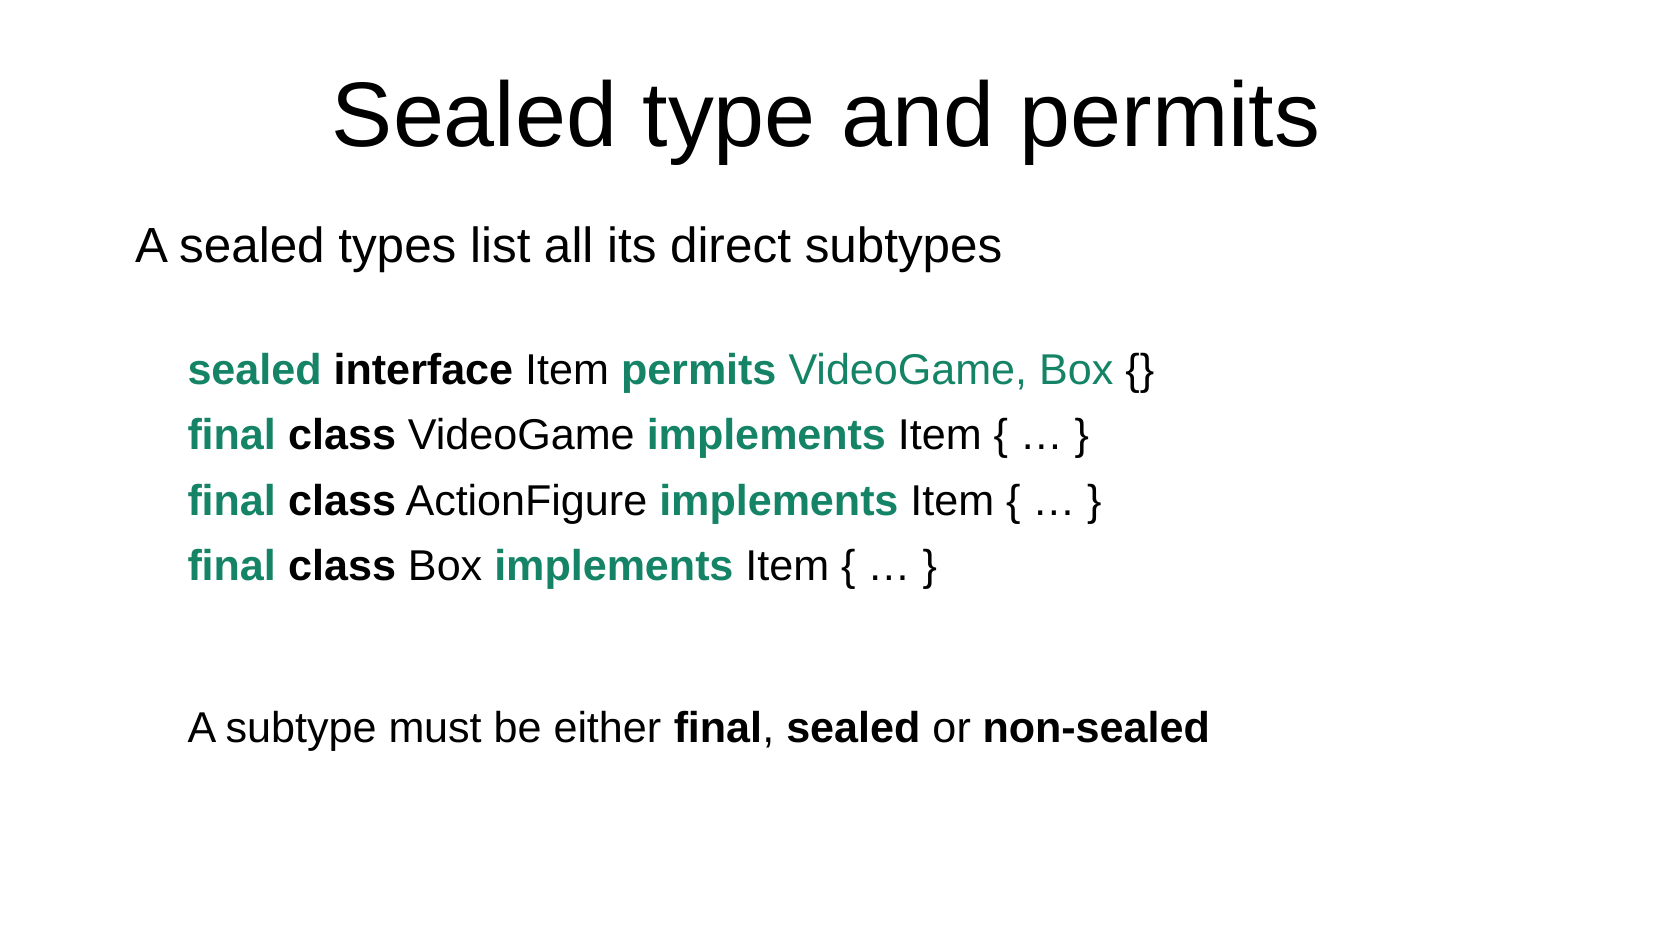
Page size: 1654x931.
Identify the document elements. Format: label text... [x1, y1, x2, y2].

title Sealed type and permits [82, 37, 1571, 193]
list A sealed types list all its direct subtypes sealed interface Item permits VideoGame, Box {} final class VideoGame implements Item { … } final class ActionFigure implements Item { … } final class Box implements Item { … } A subtype must be either final, sealed or non-sealed [82, 217, 1571, 758]
